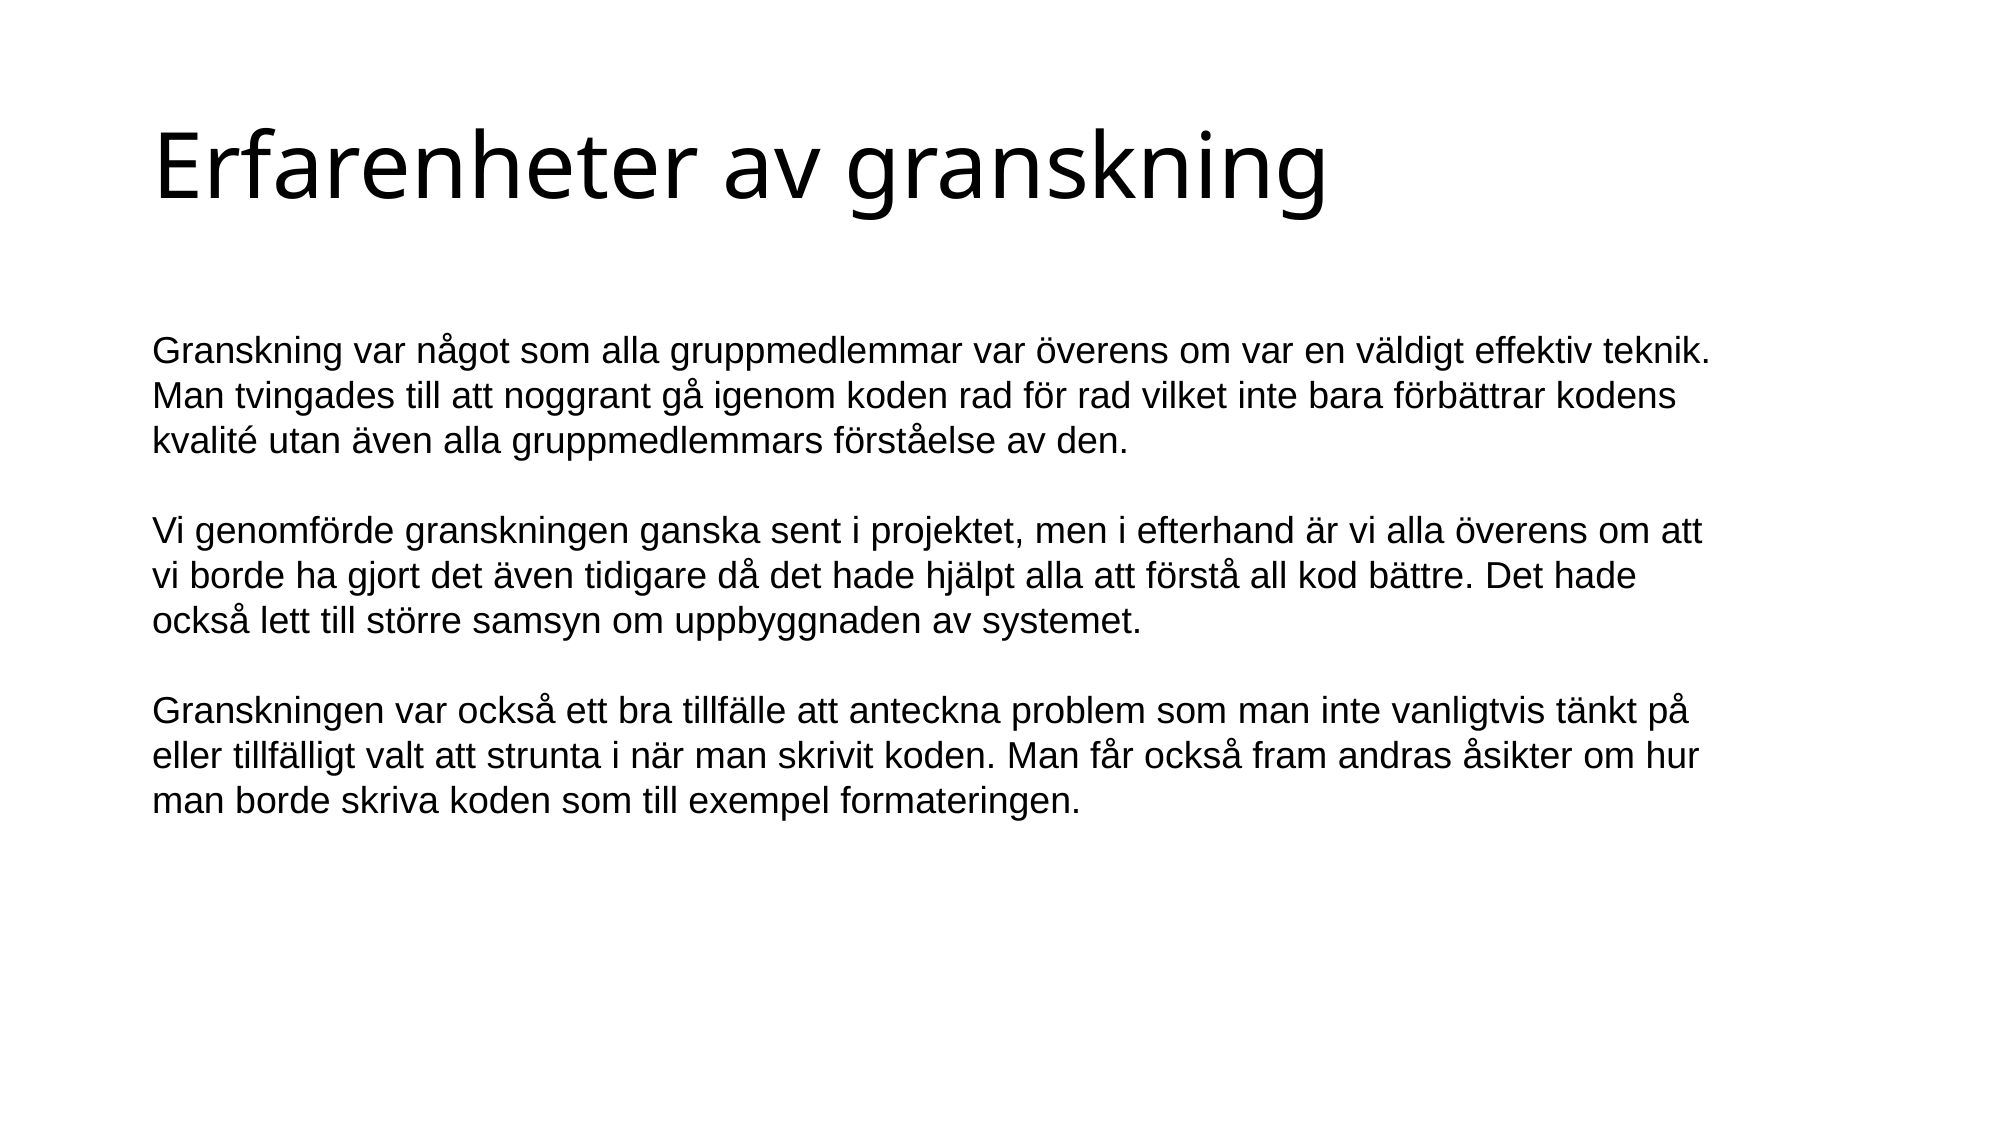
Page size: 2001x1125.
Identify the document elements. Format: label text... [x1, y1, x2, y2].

text_box Granskning var något som alla gruppmedlemmar var överens om var en väldigt effektiv teknik. Man tvingades till att noggrant gå igenom koden rad för rad vilket inte bara förbättrar kodens kvalité utan även alla gruppmedlemmars förståelse av den. Vi genomförde granskningen ganska sent i projektet, men i efterhand är vi alla överens om att vi borde ha gjort det även tidigare då det hade hjälpt alla att förstå all kod bättre. Det hade också lett till större samsyn om uppbyggnaden av systemet. Granskningen var också ett bra tillfälle att anteckna problem som man inte vanligtvis tänkt på eller tillfälligt valt att strunta i när man skrivit koden. Man får också fram andras åsikter om hur man borde skriva koden som till exempel formateringen. [137, 318, 1756, 922]
text_box Erfarenheter av granskning [137, 59, 1863, 278]
